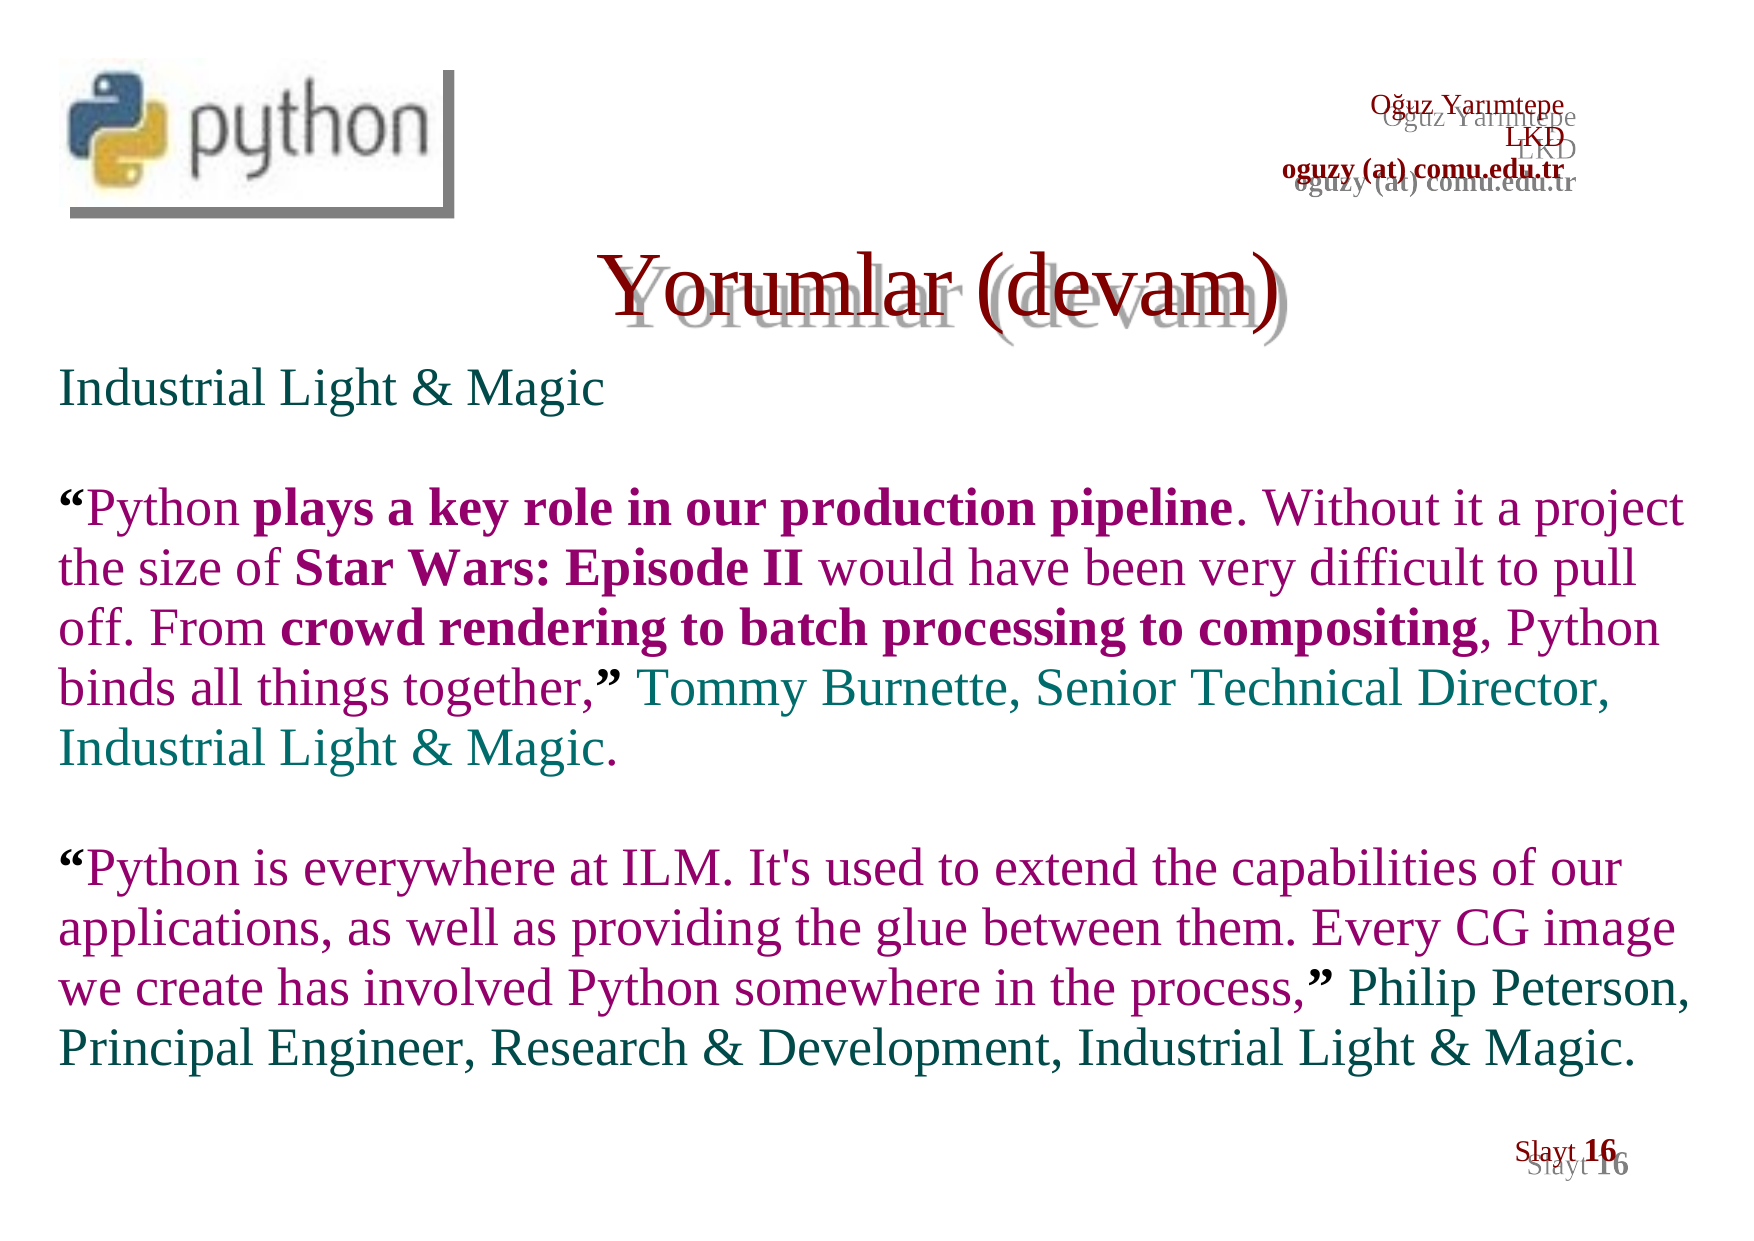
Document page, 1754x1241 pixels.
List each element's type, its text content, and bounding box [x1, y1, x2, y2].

title Yorumlar (devam) [194, 214, 1684, 321]
picture [59, 58, 443, 207]
subtitle Industrial Light & Magic “Python plays a key role in our production pipeline. Without it a project the size of Star Wars: Episode II would have been very difficult to pull off. From crowd rendering to batch processing to compositing, Python binds all things together,” Tommy Burnette, Senior Technical Director, Industrial Light & Magic. “Python is everywhere at ILM. It's used to extend the capabilities of our applications, as well as providing the glue between them. Every CG image we create has involved Python somewhere in the process,” Philip Peterson, Principal Engineer, Research & Development, Industrial Light & Magic. [59, 321, 1695, 1174]
